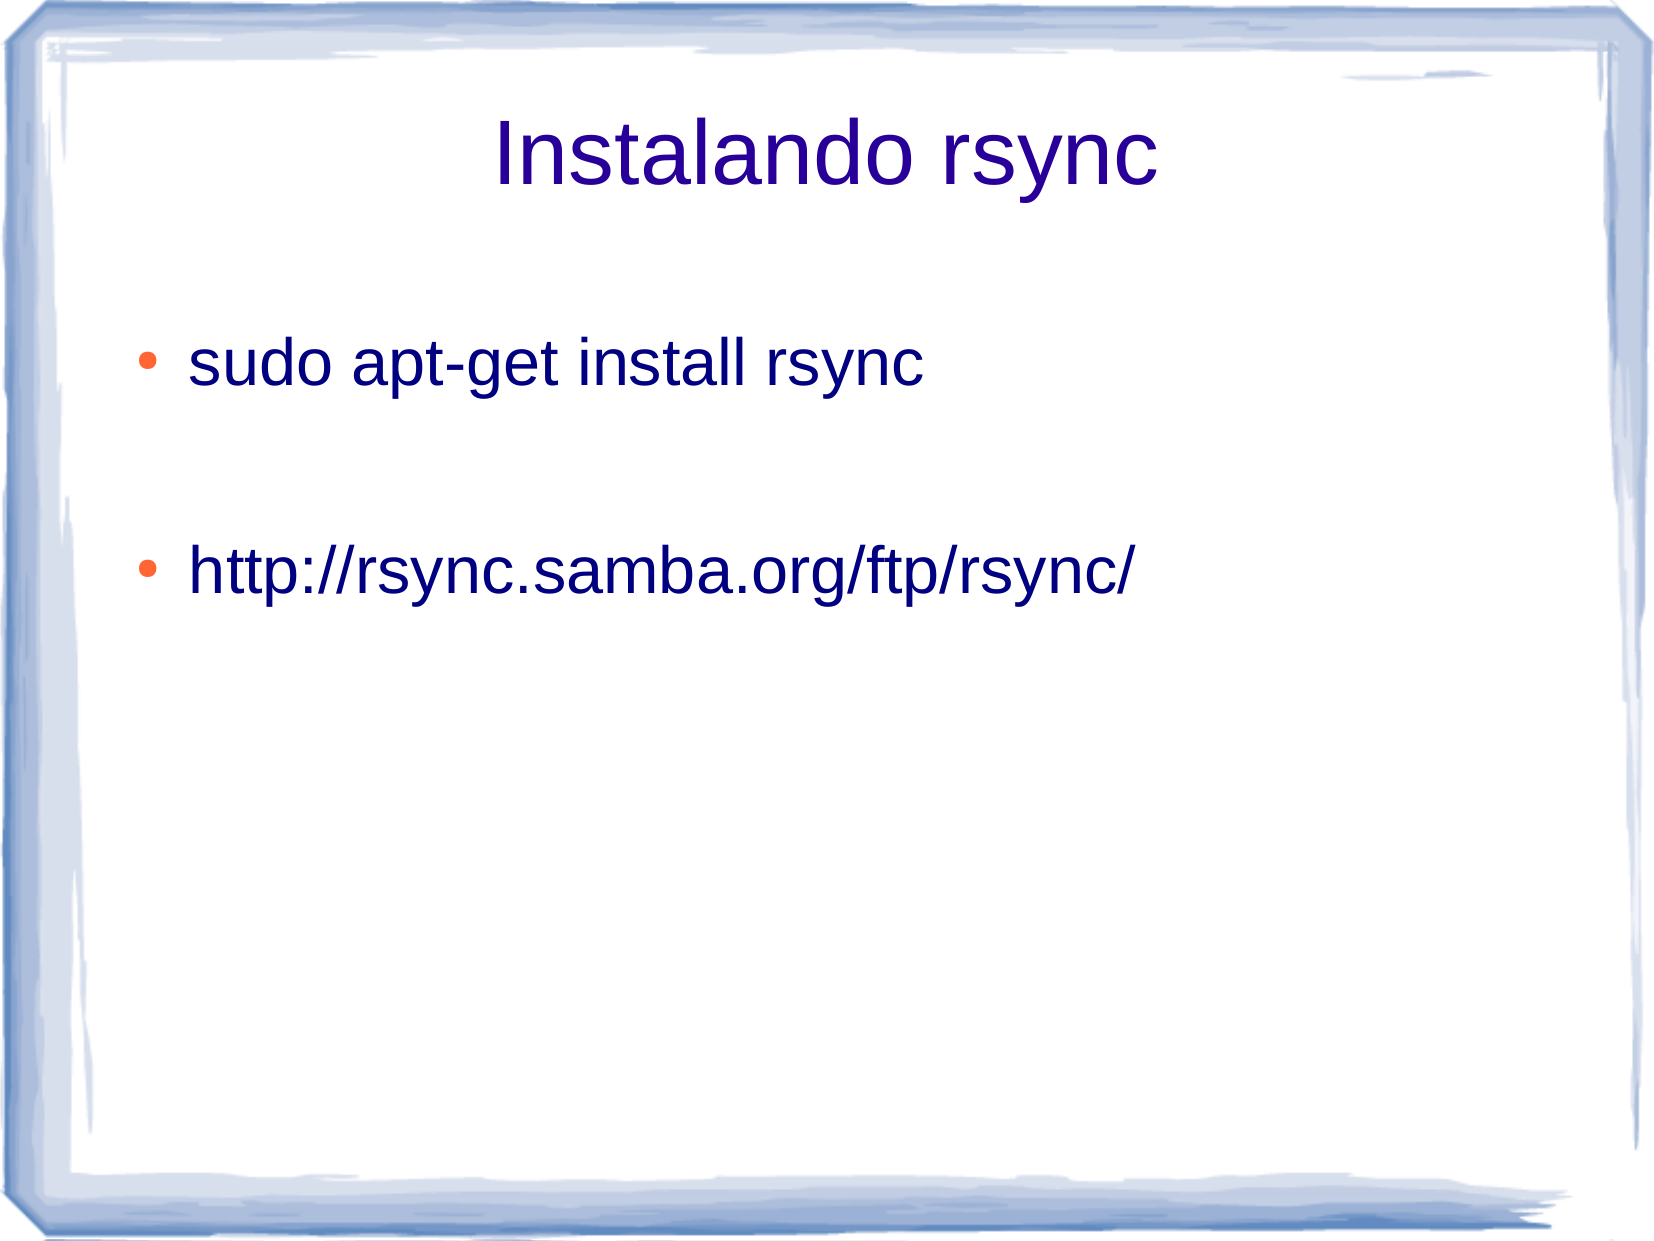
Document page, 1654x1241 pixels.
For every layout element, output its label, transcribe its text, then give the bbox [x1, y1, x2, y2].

title Instalando rsync [82, 49, 1571, 257]
picture [0, 0, 1654, 1241]
list sudo apt-get install rsync http://rsync.samba.org/ftp/rsync/ [118, 324, 1571, 1045]
